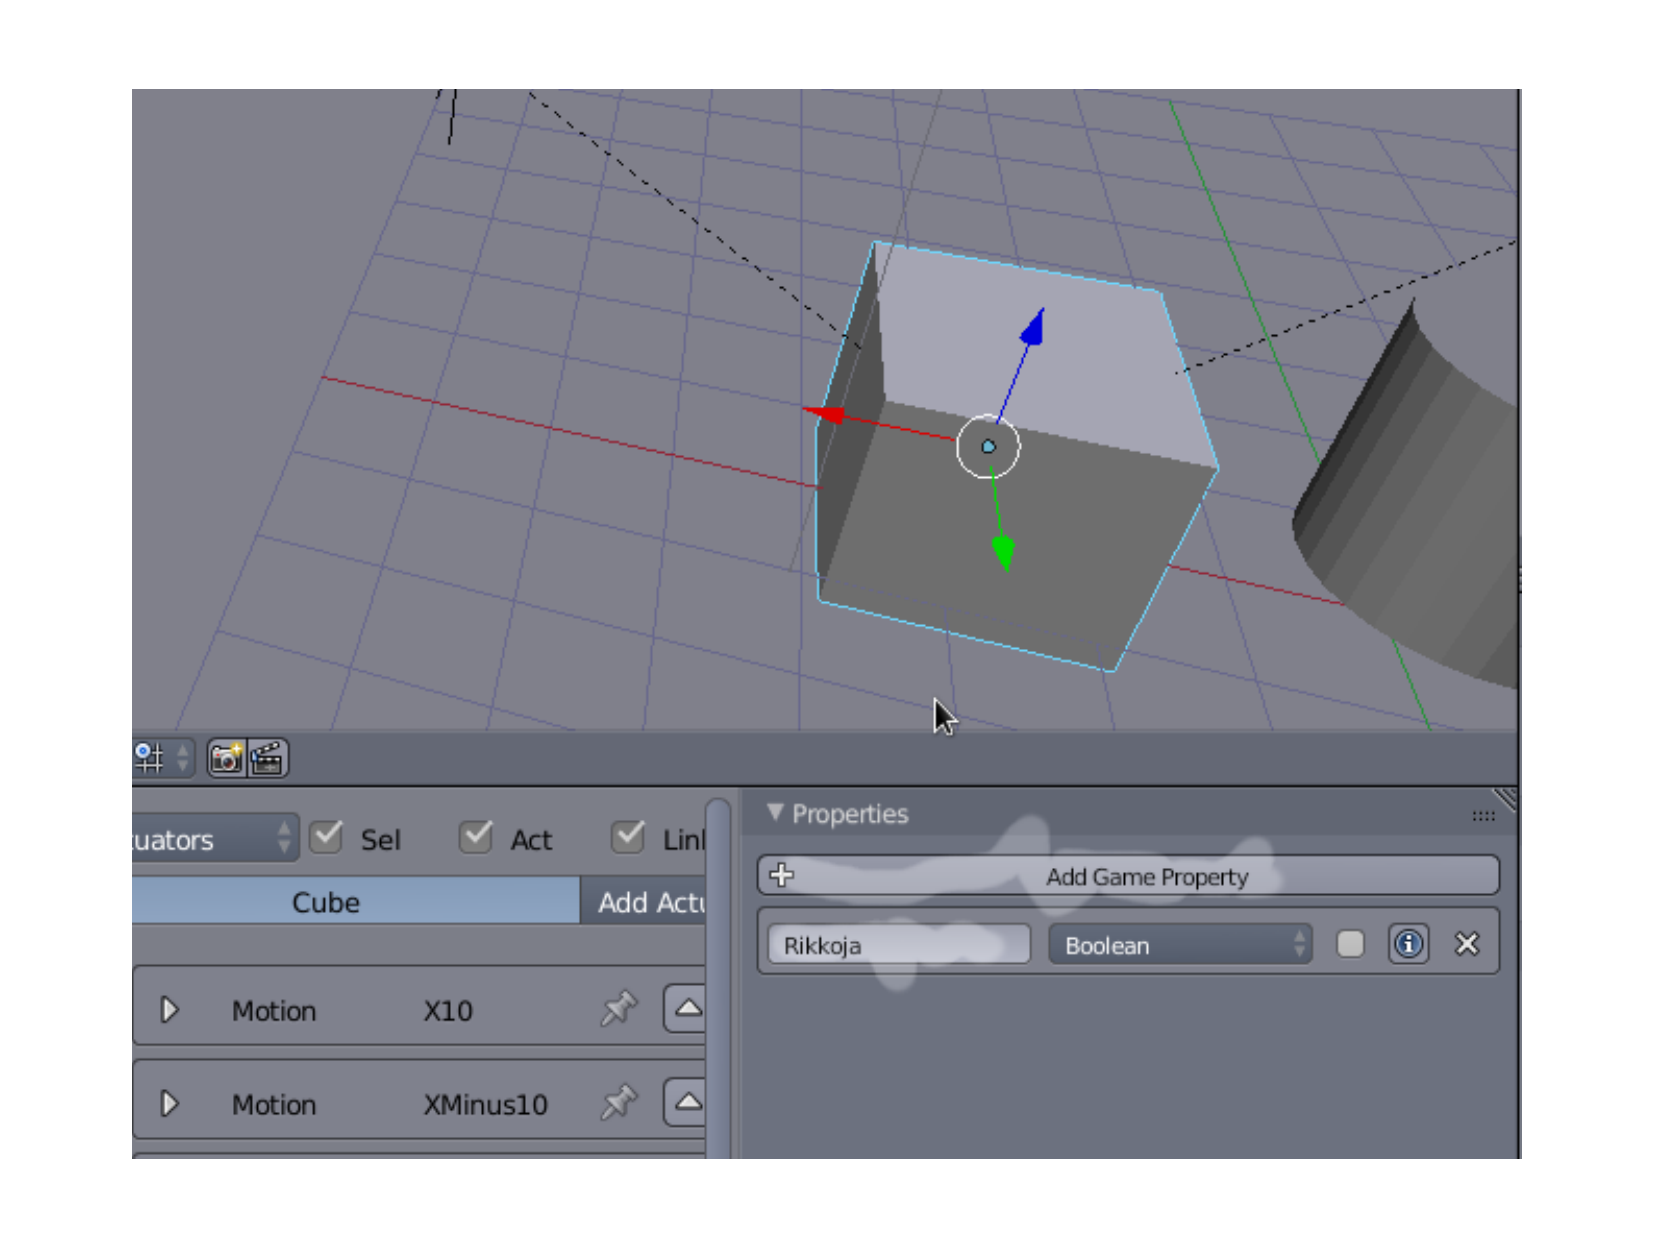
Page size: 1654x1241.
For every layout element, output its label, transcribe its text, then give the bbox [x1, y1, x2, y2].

picture [132, 89, 1522, 1159]
subtitle <RikkojaProperty> [82, 49, 1571, 1010]
